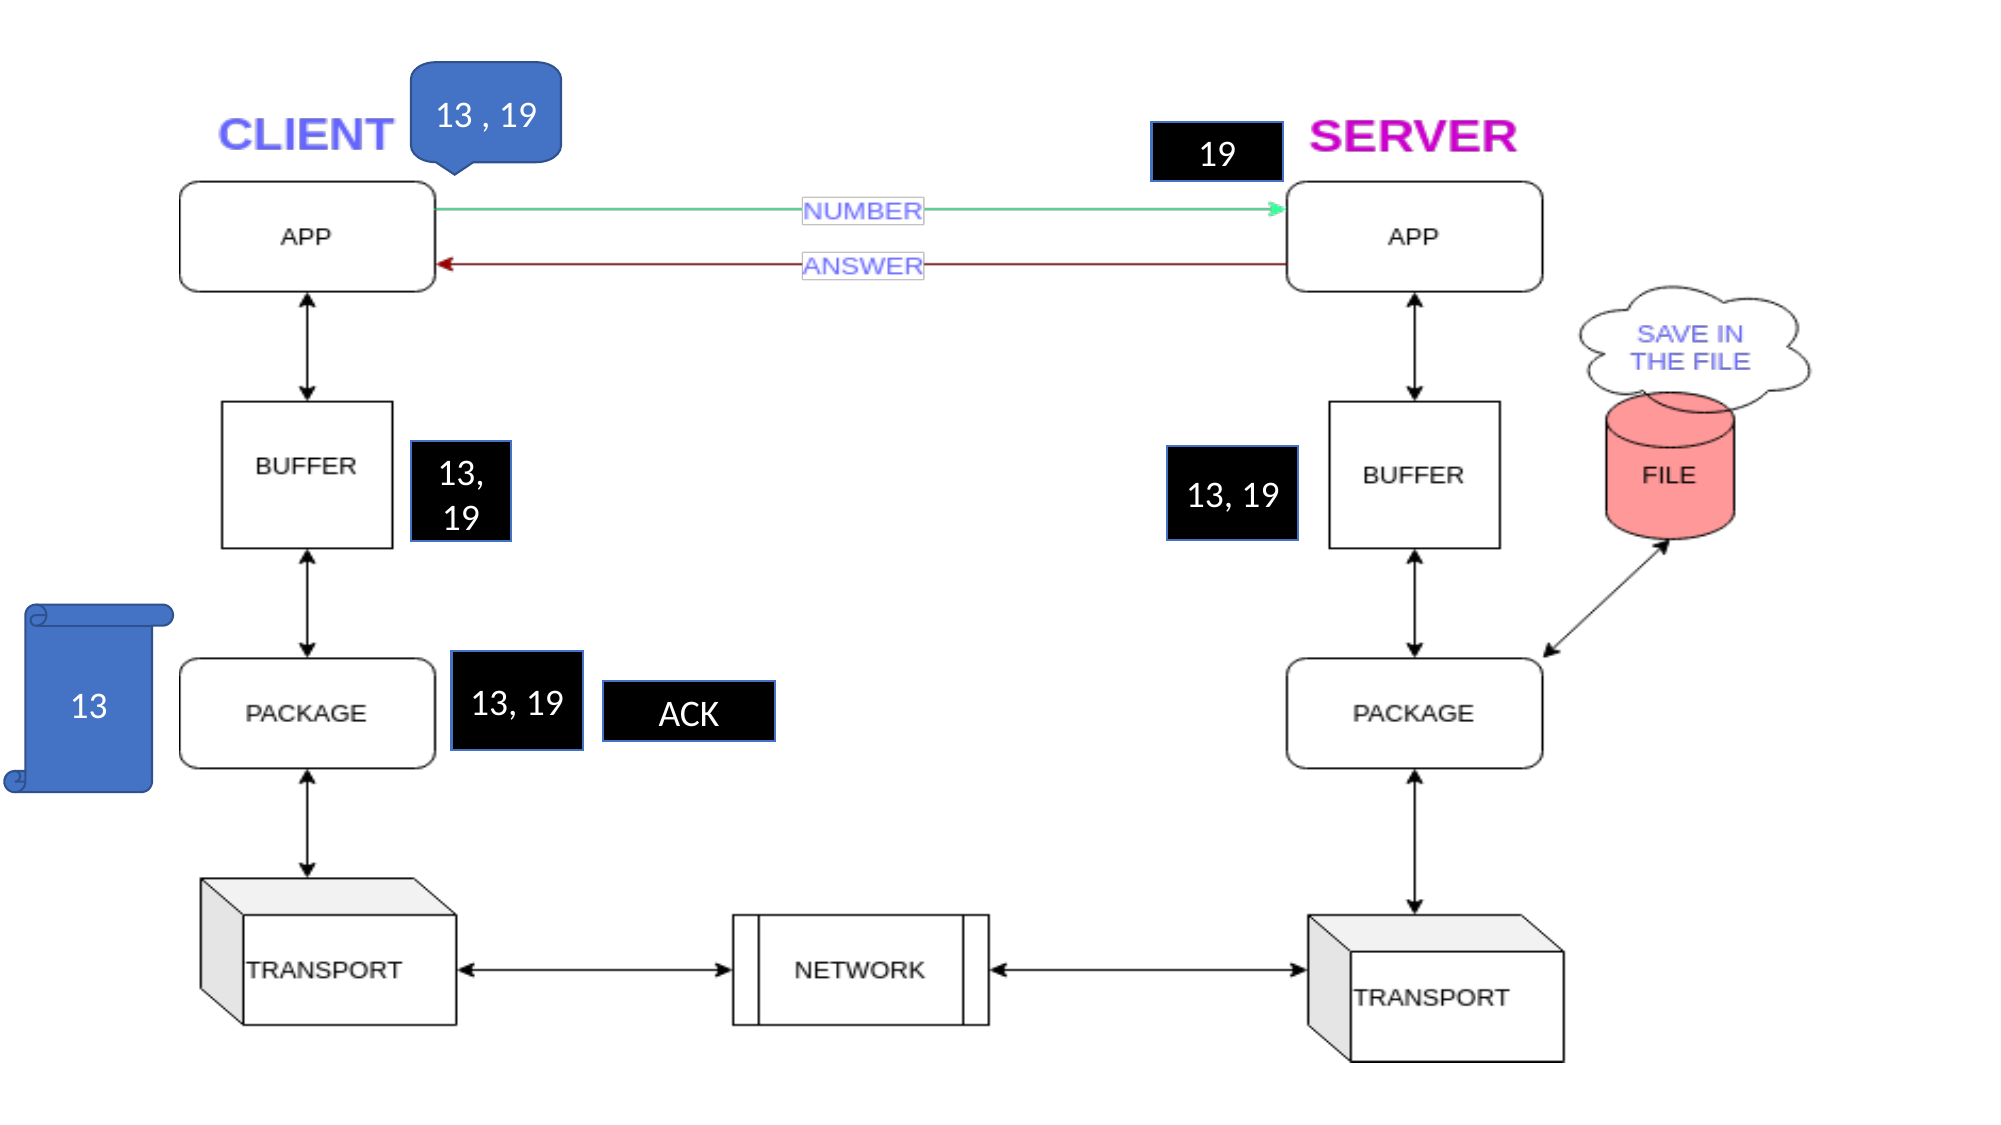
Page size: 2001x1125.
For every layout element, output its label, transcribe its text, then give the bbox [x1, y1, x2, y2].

text_box 13 [4, 604, 174, 793]
text_box 13, 19 [1167, 446, 1298, 540]
text_box 13 , 19 [410, 62, 562, 175]
picture [179, 62, 1821, 1063]
text_box 13, 19 [411, 441, 511, 541]
text_box ACK [603, 681, 775, 741]
text_box 19 [1152, 122, 1283, 181]
text_box 13, 19 [451, 651, 583, 750]
